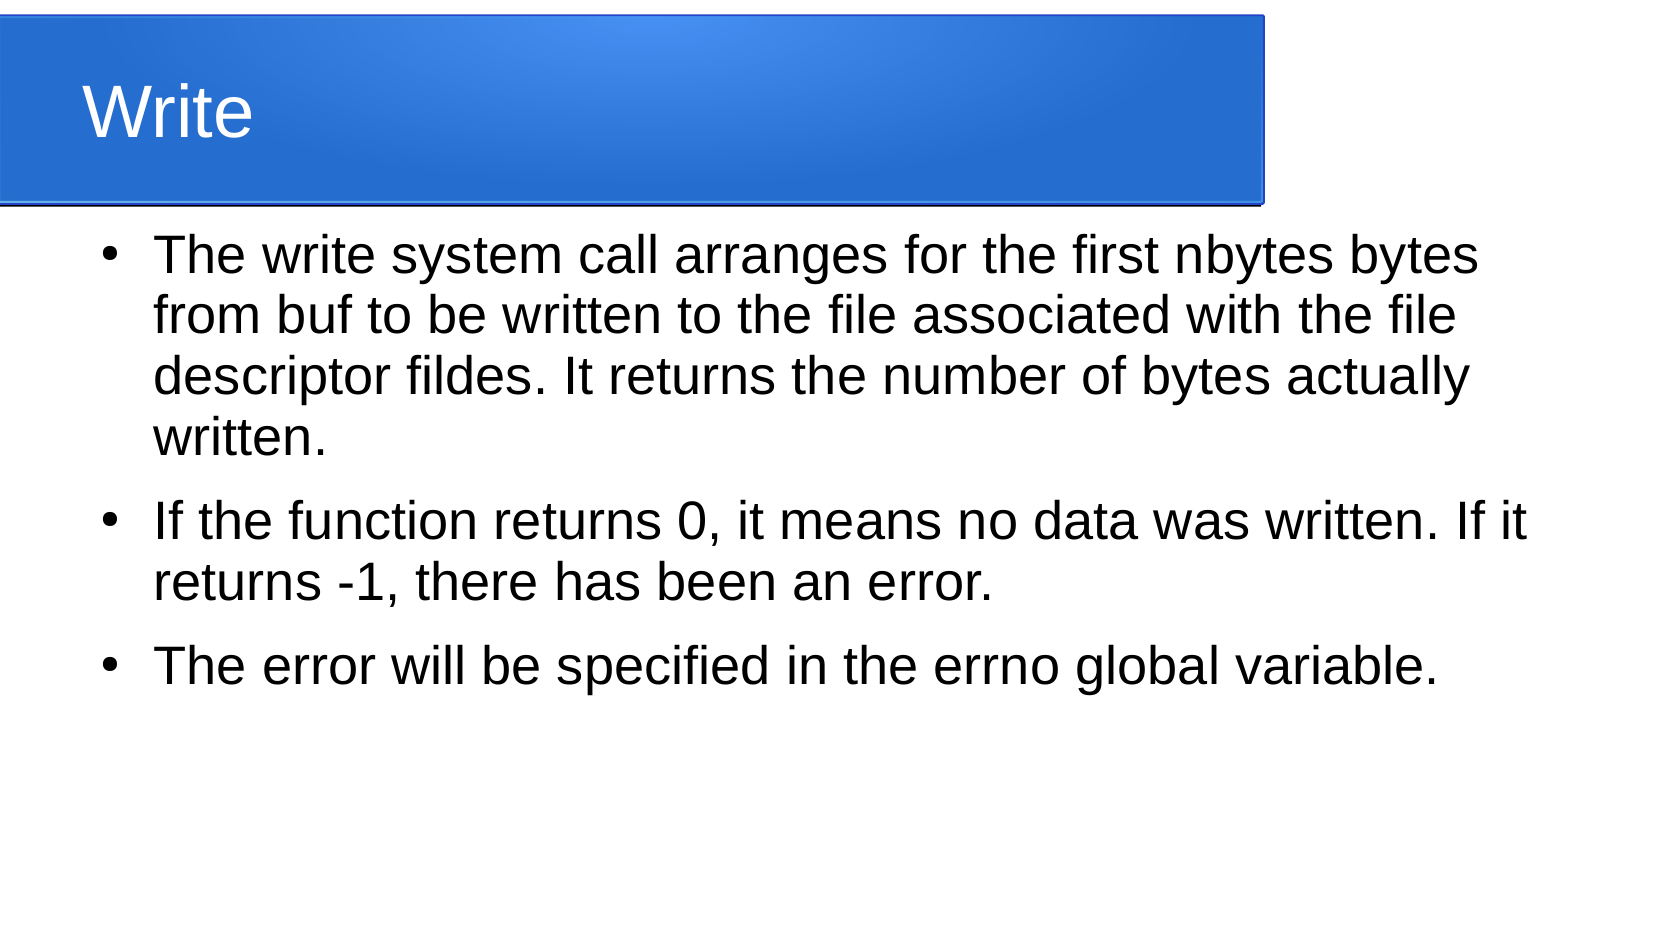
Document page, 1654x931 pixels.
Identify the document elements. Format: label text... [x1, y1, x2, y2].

title Write [82, 35, 1235, 189]
list The write system call arranges for the first nbytes bytes from buf to be written to the file associated with the file descriptor fildes. It returns the number of bytes actually written. If the function returns 0, it means no data was written. If it returns -1, there has been an error. The error will be specified in the errno global variable. [82, 224, 1571, 764]
